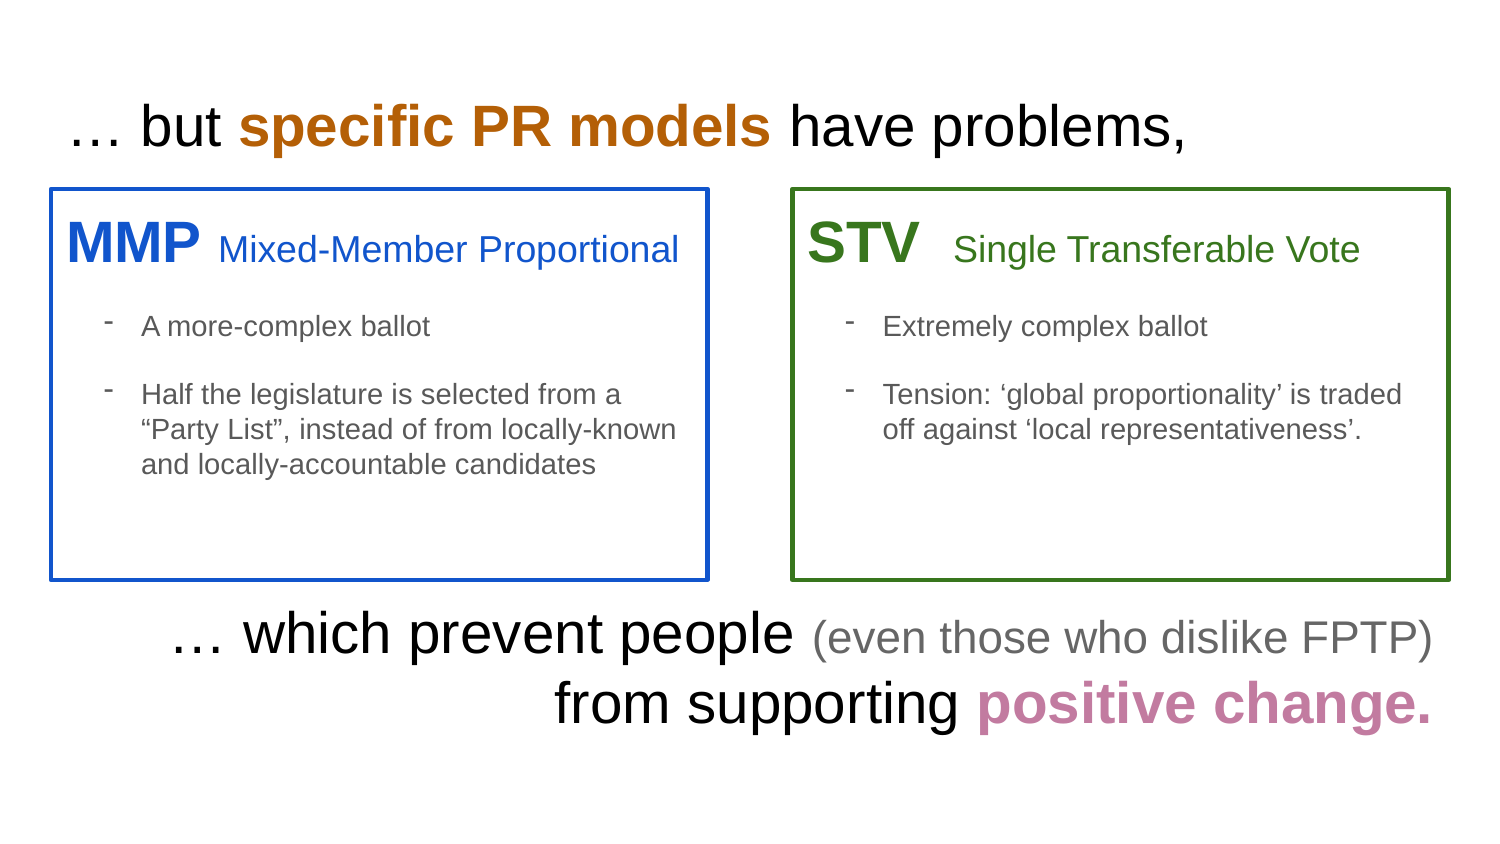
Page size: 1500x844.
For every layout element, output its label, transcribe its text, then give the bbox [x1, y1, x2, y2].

title … but specific PR models have problems, [51, 72, 1449, 167]
list STV Single Transferable Vote Extremely complex ballot Tension: ‘global proportionality’ is traded off against ‘local representativeness’. [792, 189, 1449, 579]
list MMP Mixed-Member Proportional A more-complex ballot Half the legislature is selected from a “Party List”, instead of from locally-known and locally-accountable candidates [51, 189, 708, 579]
title … which prevent people (even those who dislike FPTP) from supporting positive change. [51, 579, 1449, 782]
